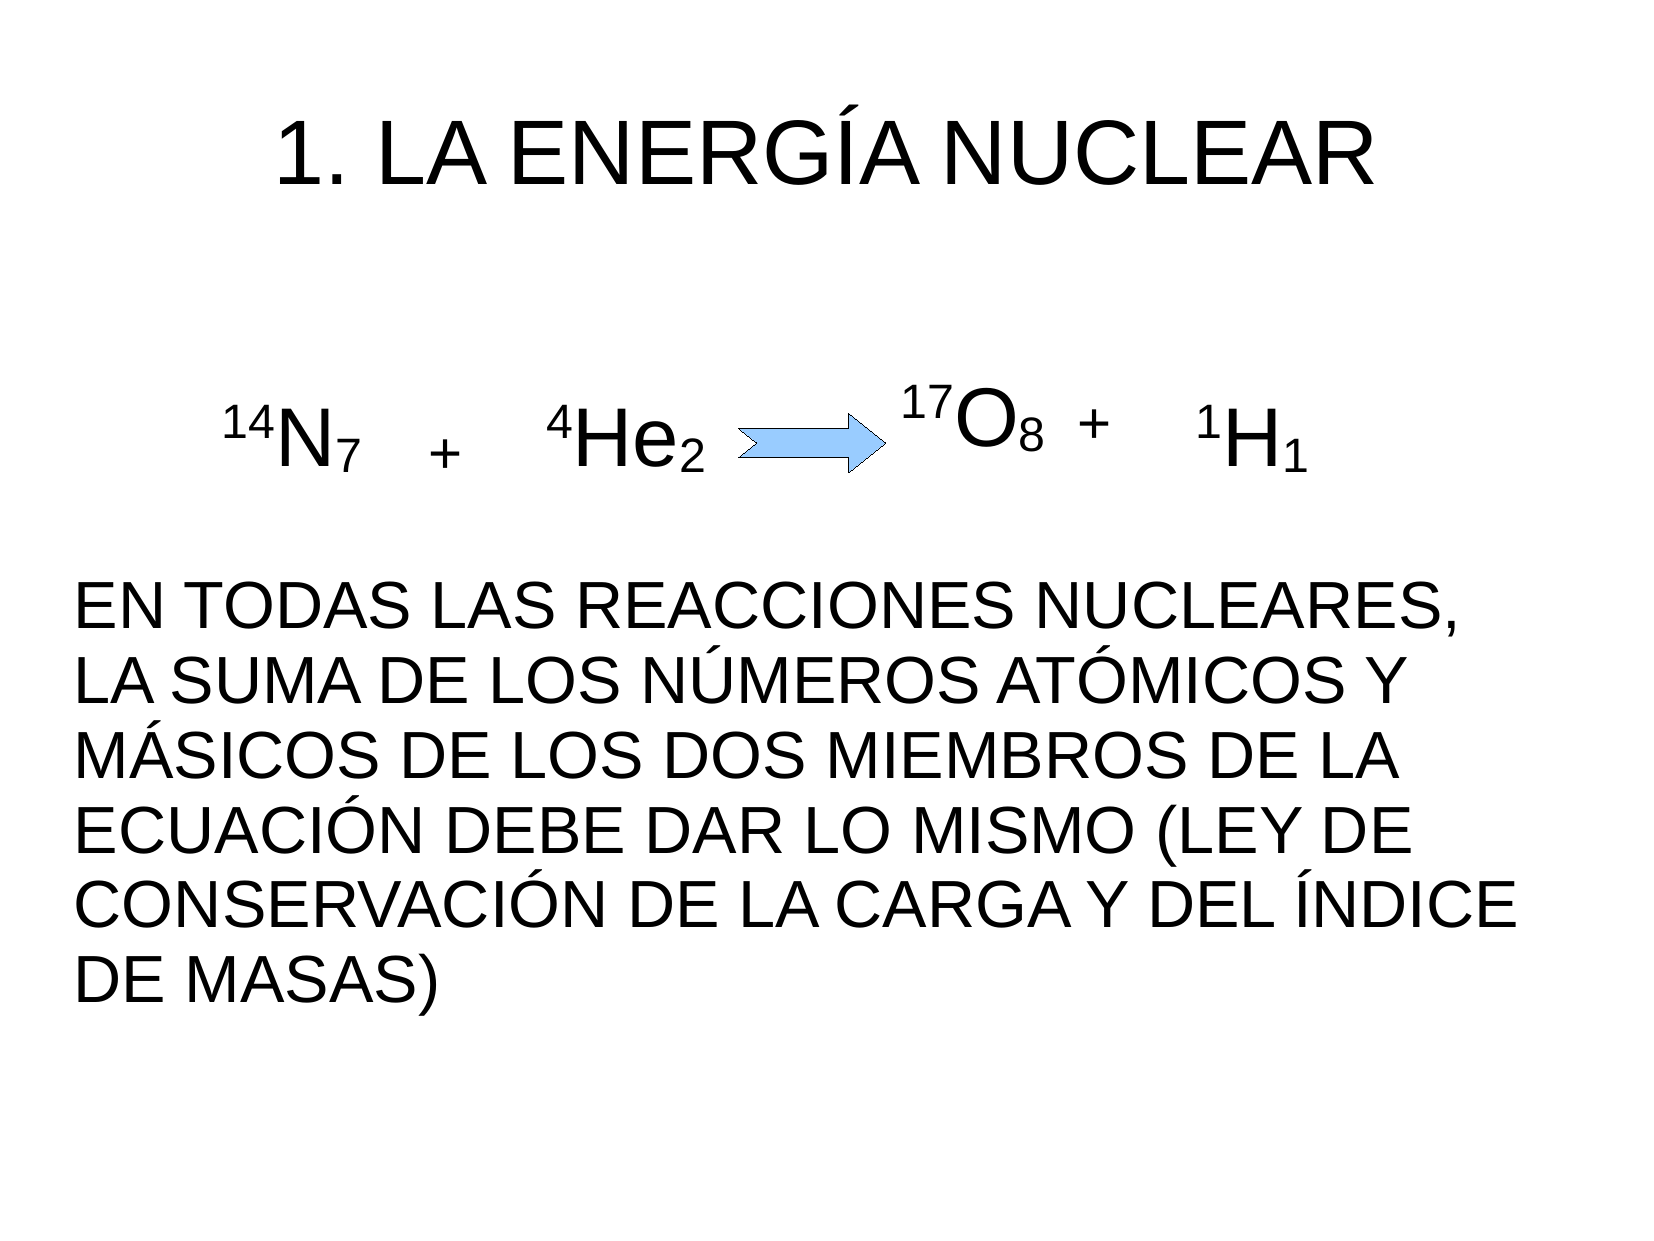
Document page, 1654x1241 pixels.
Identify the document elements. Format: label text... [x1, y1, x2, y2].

title 1. LA ENERGÍA NUCLEAR [82, 56, 1571, 250]
text_box + [413, 413, 473, 532]
text_box 4He2 [531, 383, 739, 523]
text_box 1H1 [1182, 383, 1388, 523]
text_box 14N7 [206, 383, 414, 523]
text_box 17O8 [885, 363, 1093, 502]
text_box [738, 413, 886, 473]
text_box + [1062, 383, 1182, 532]
text_box EN TODAS LAS REACCIONES NUCLEARES, LA SUMA DE LOS NÚMEROS ATÓMICOS Y MÁSICOS DE LOS DOS MIEMBROS DE LA ECUACIÓN DEBE DAR LO MISMO (LEY DE CONSERVACIÓN DE LA CARGA Y DEL ÍNDICE DE MASAS) [59, 561, 1565, 1025]
